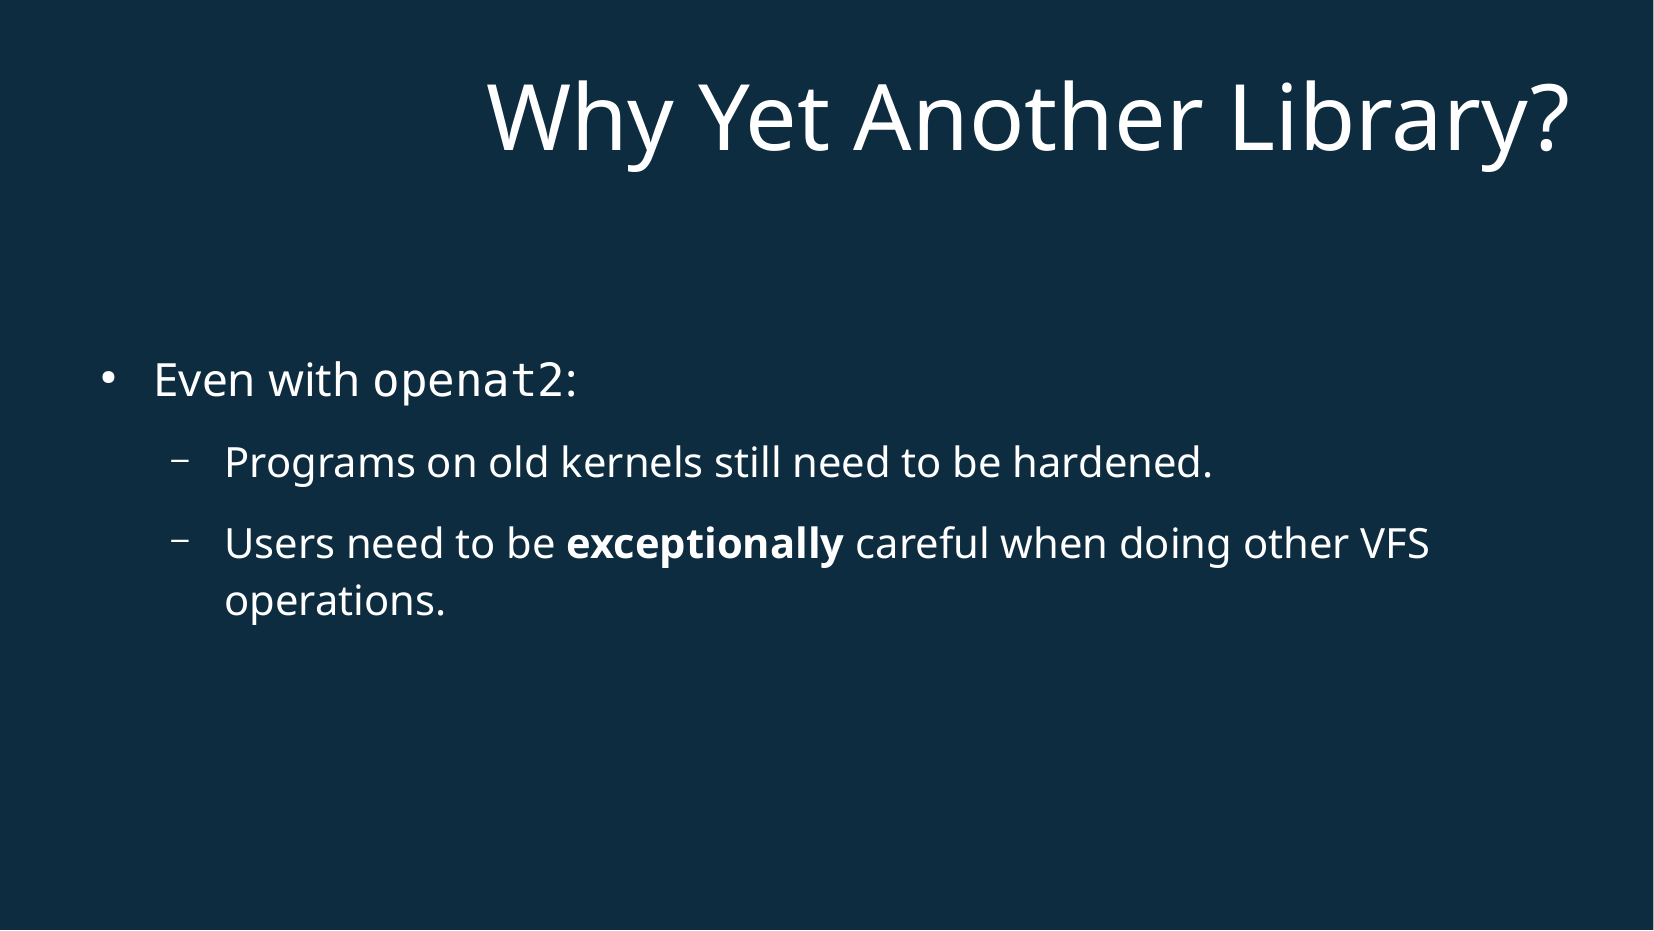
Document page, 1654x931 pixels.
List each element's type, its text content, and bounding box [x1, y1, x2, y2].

list Even with openat2: Programs on old kernels still need to be hardened. Users need to be exceptionally careful when doing other VFS operations. [82, 217, 1571, 758]
title Why Yet Another Library? [82, 37, 1571, 193]
